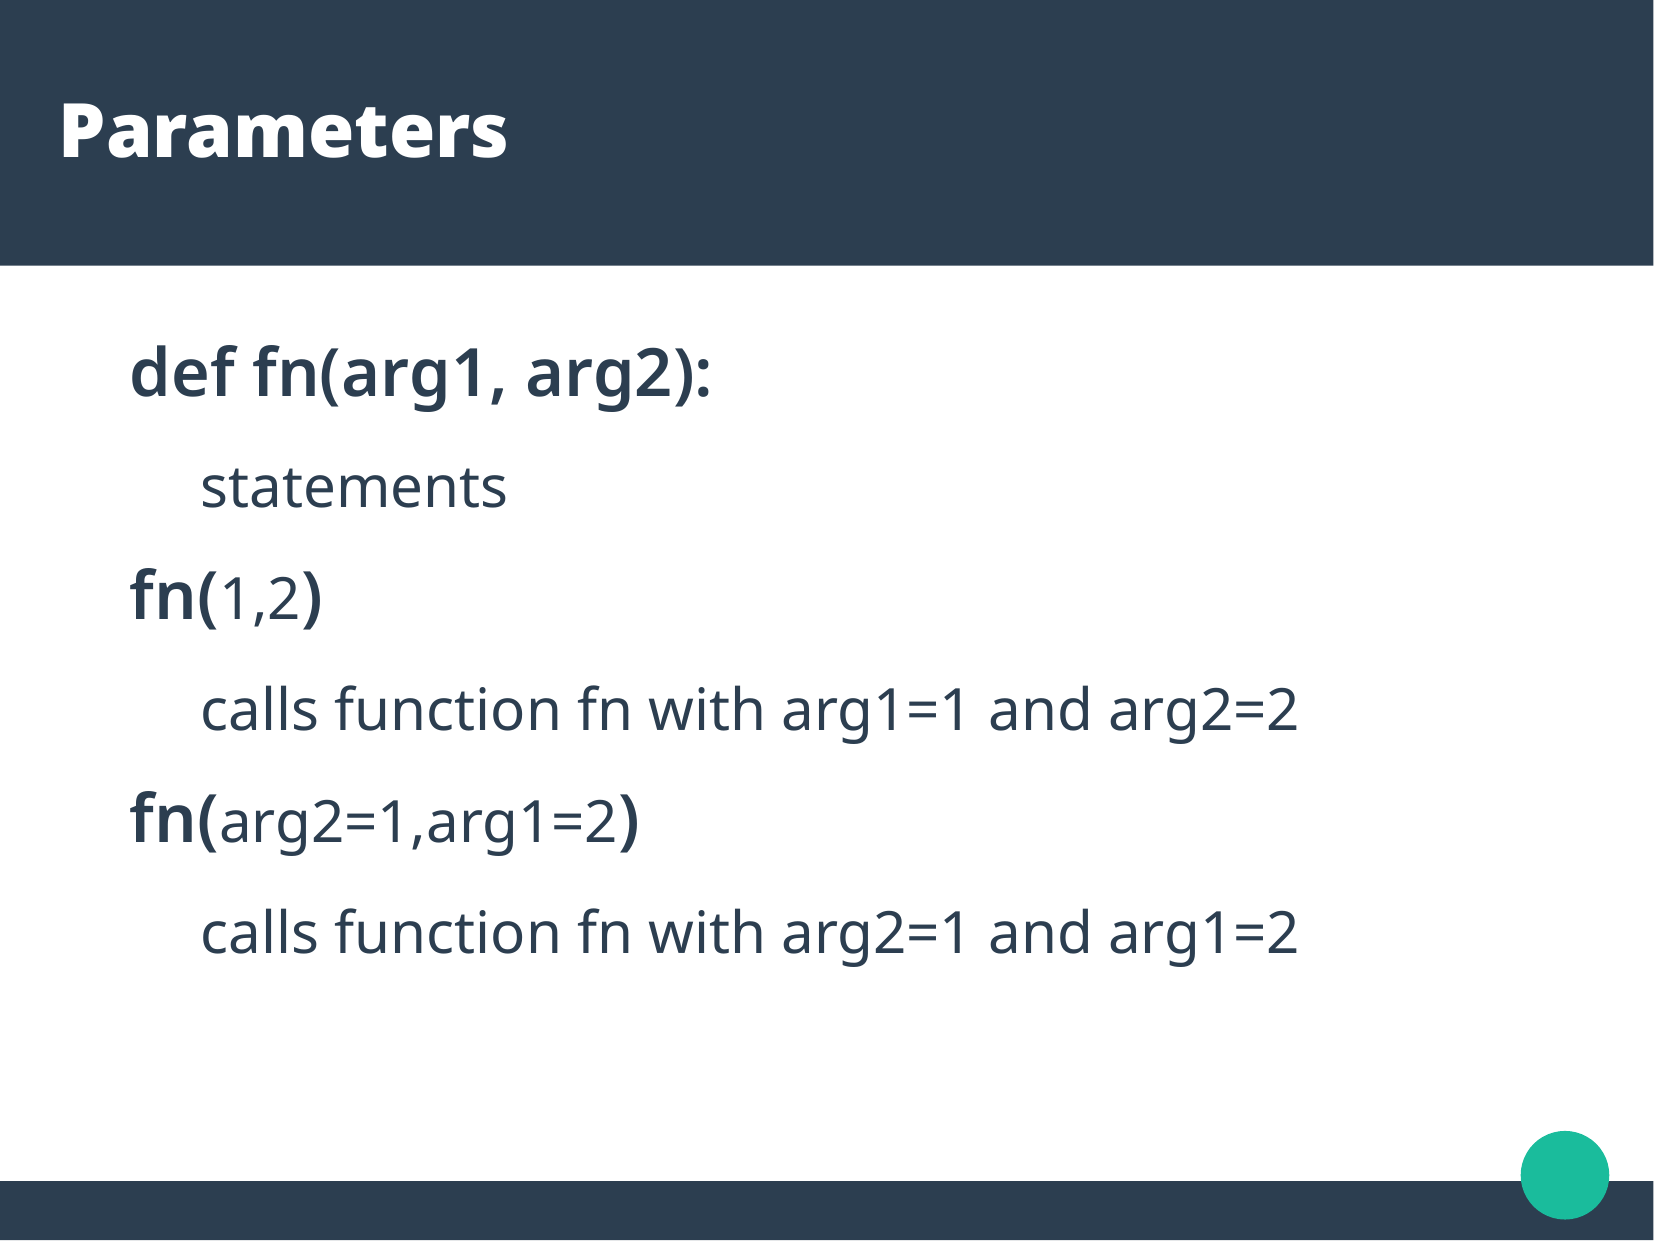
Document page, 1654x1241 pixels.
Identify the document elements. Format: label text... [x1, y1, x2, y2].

list def fn(arg1, arg2): statements fn(1,2) calls function fn with arg1=1 and arg2=2 fn(arg2=1,arg1=2) calls function fn with arg2=1 and arg1=2 [59, 324, 1595, 1152]
title Parameters [59, 49, 1595, 207]
